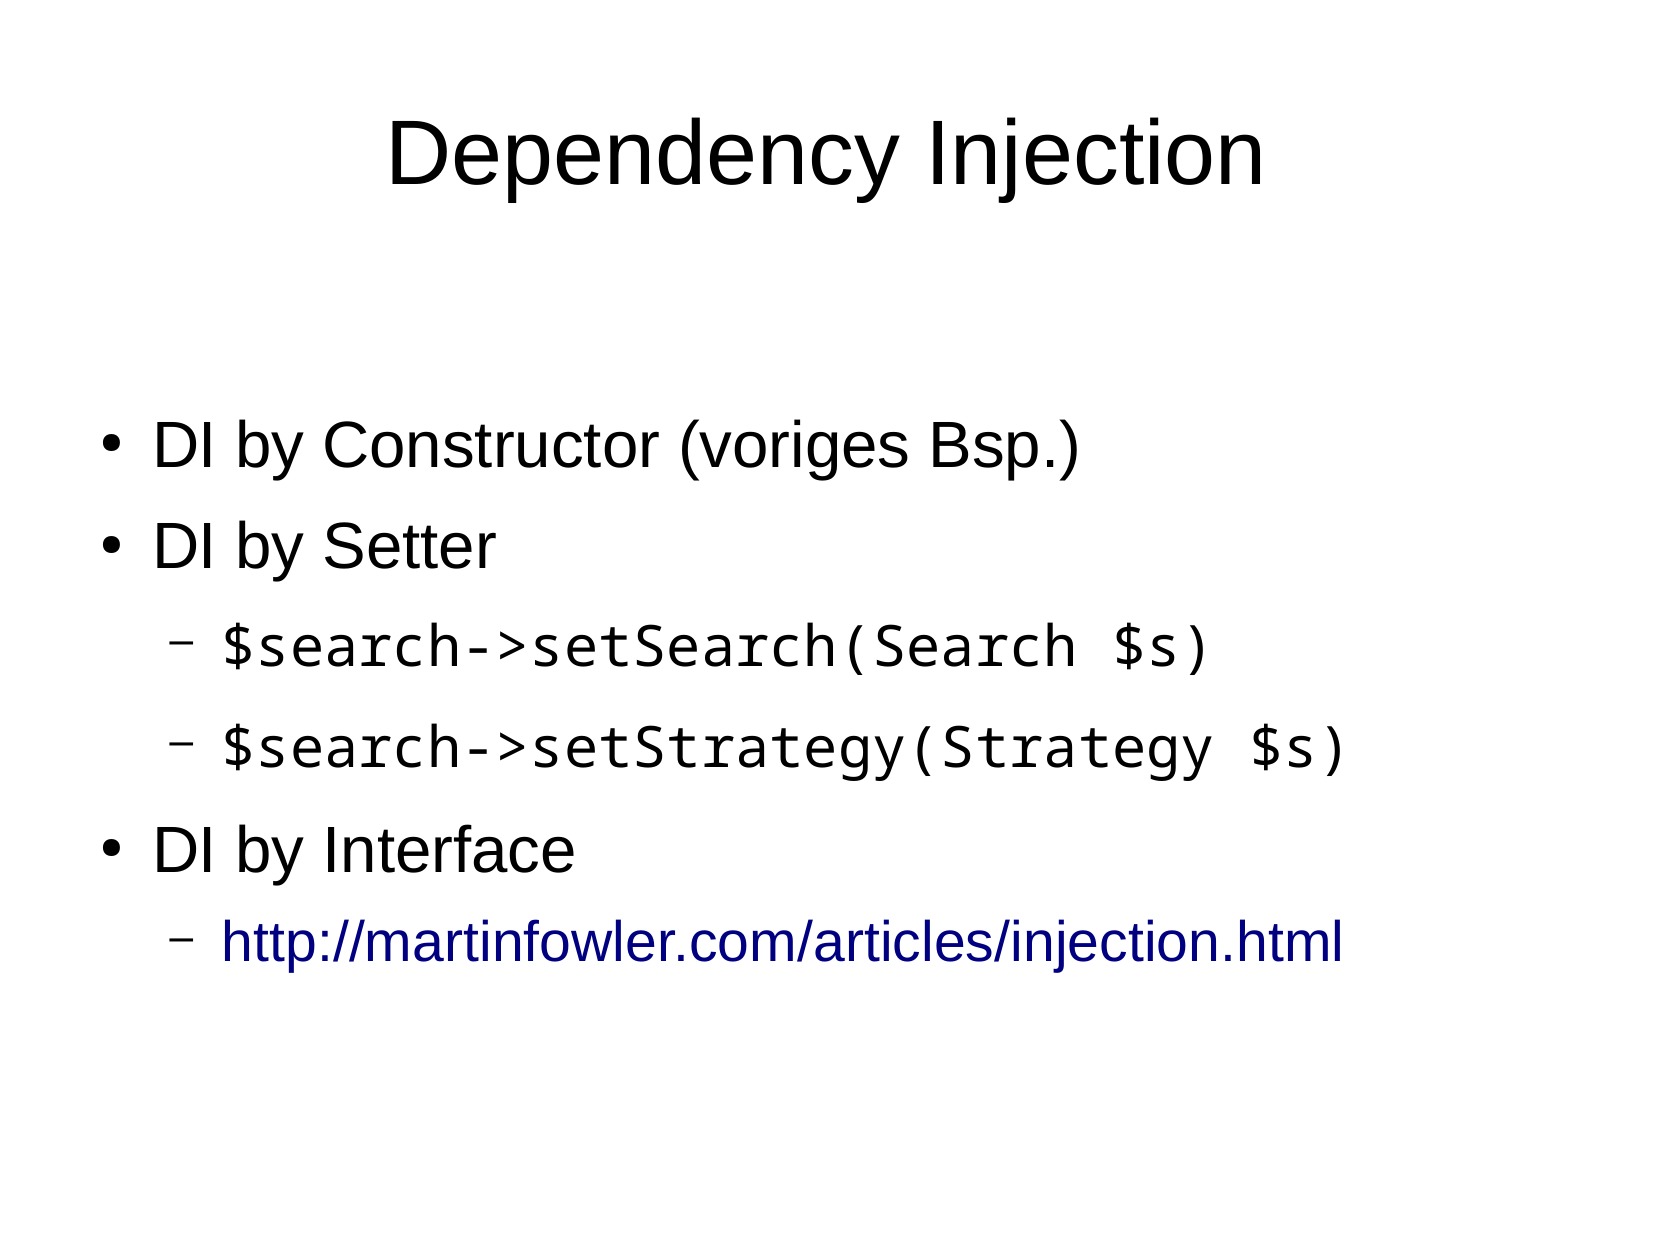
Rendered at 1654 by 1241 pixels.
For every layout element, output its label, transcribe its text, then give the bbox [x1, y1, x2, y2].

title Dependency Injection [82, 49, 1571, 257]
list DI by Constructor (voriges Bsp.) DI by Setter $search->setSearch(Search $s) $search->setStrategy(Strategy $s) DI by Interface http://martinfowler.com/articles/injection.html [82, 408, 1571, 975]
